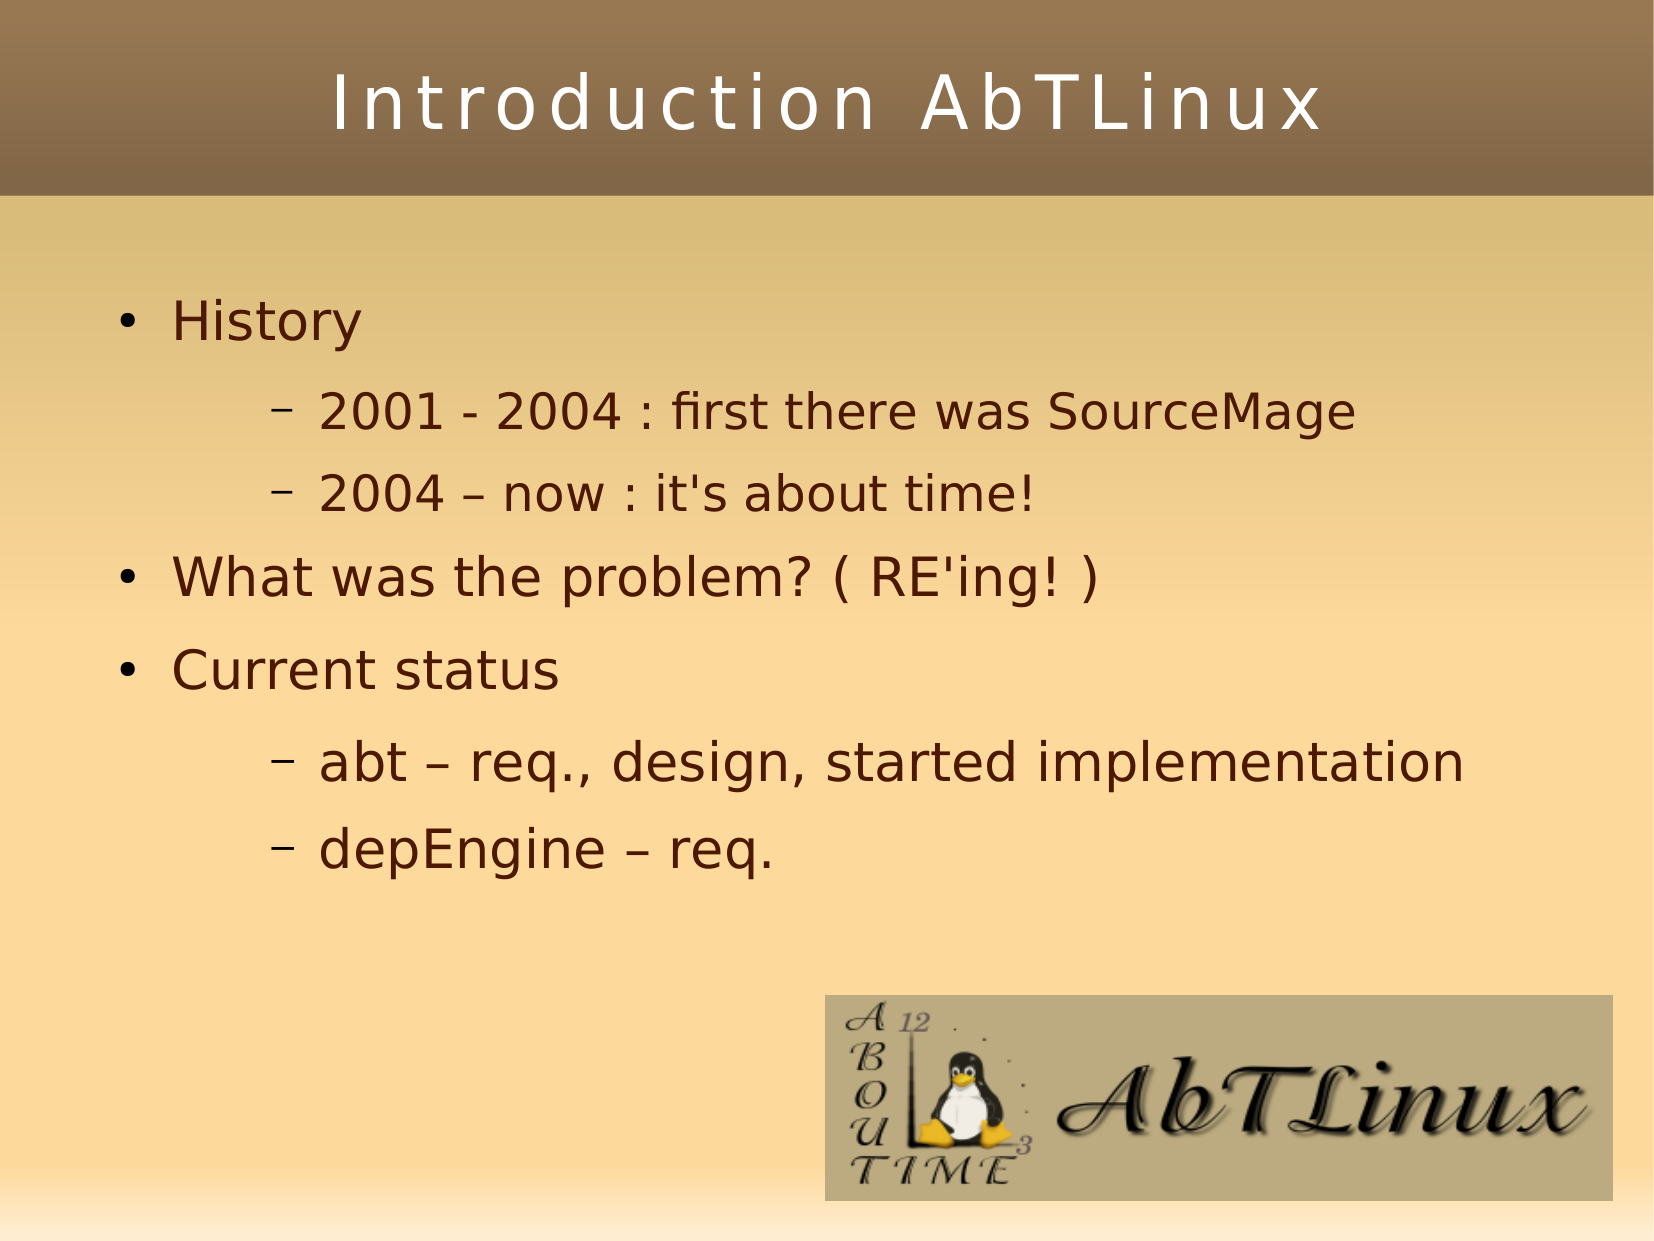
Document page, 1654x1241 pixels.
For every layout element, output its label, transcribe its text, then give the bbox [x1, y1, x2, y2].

title Introduction AbTLinux [59, 29, 1595, 178]
picture [0, 0, 1654, 1241]
list History 2001 - 2004 : first there was SourceMage 2004 – now : it's about time! What was the problem? ( RE'ing! ) Current status abt – req., design, started implementation depEngine – req. [82, 290, 1571, 1109]
